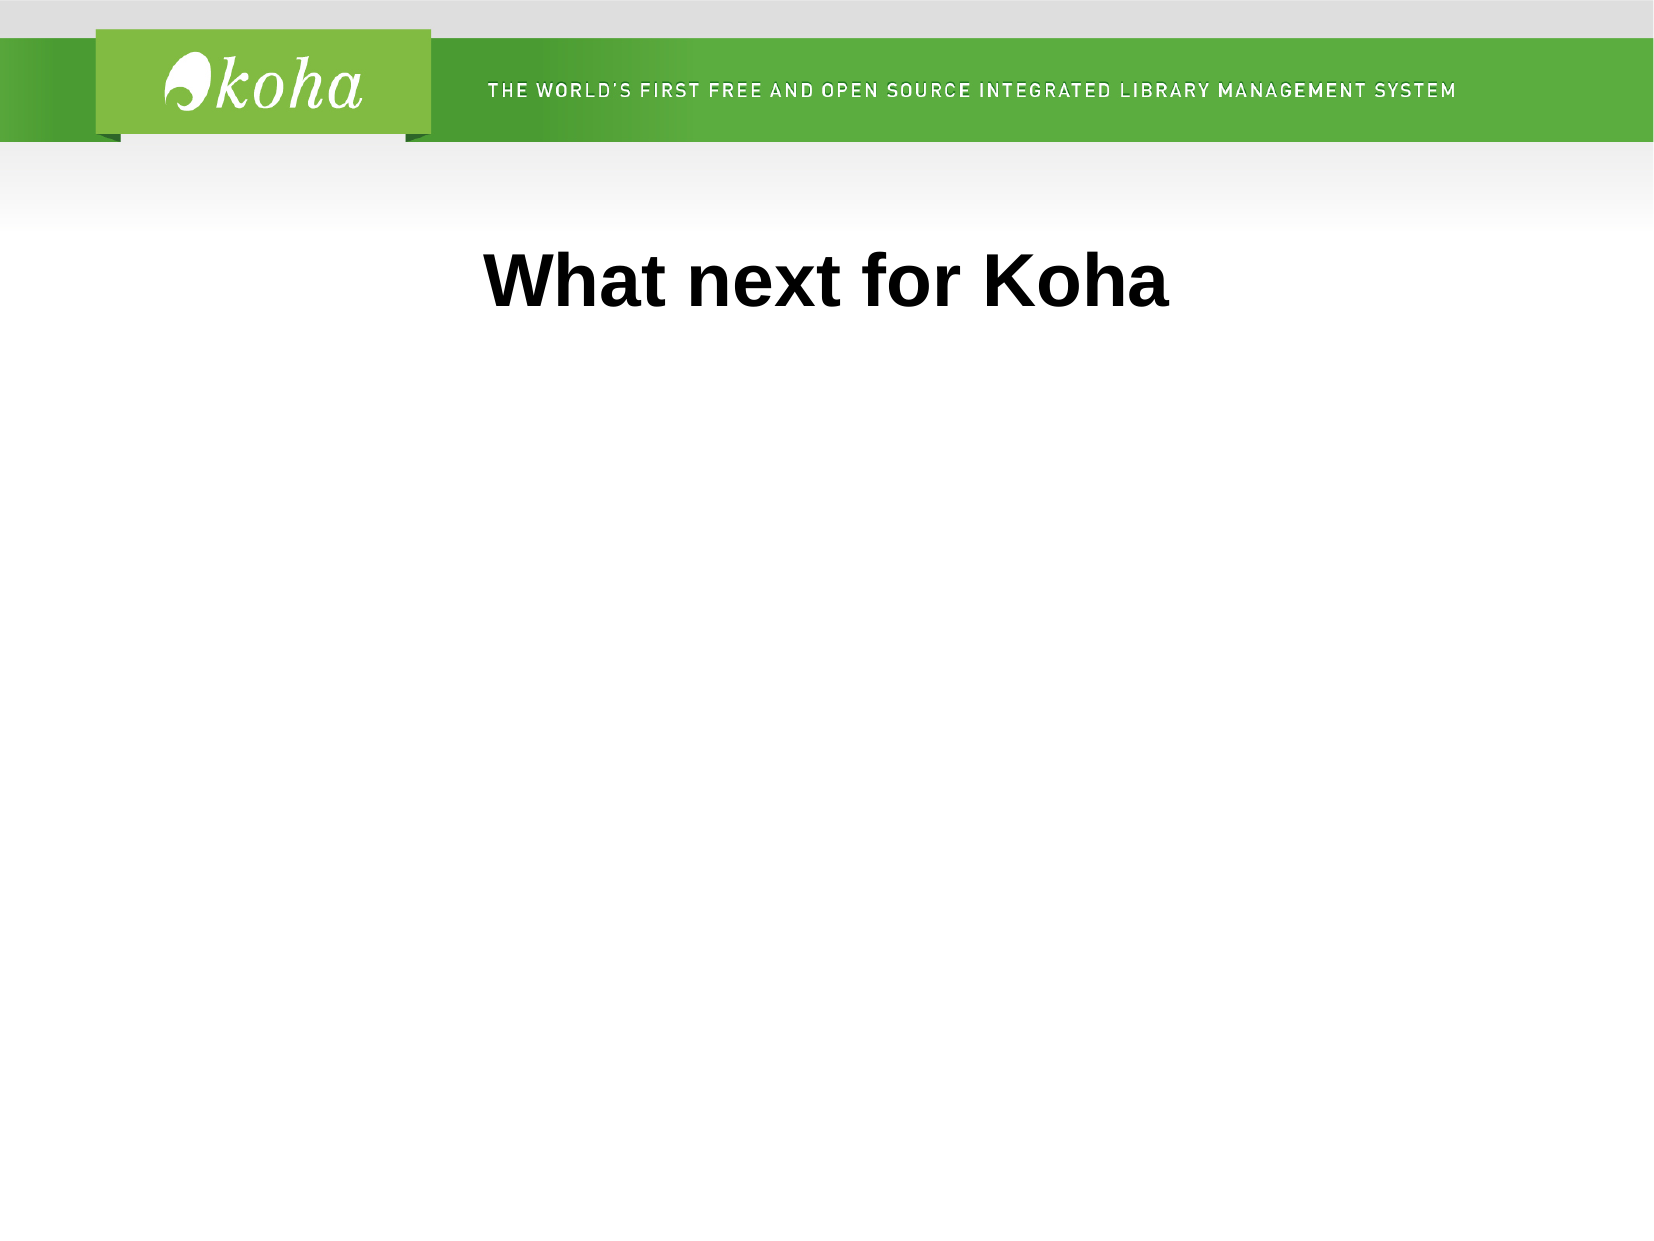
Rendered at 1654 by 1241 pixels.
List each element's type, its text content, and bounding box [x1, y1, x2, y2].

picture [0, 0, 1654, 1241]
title What next for Koha [82, 177, 1571, 385]
